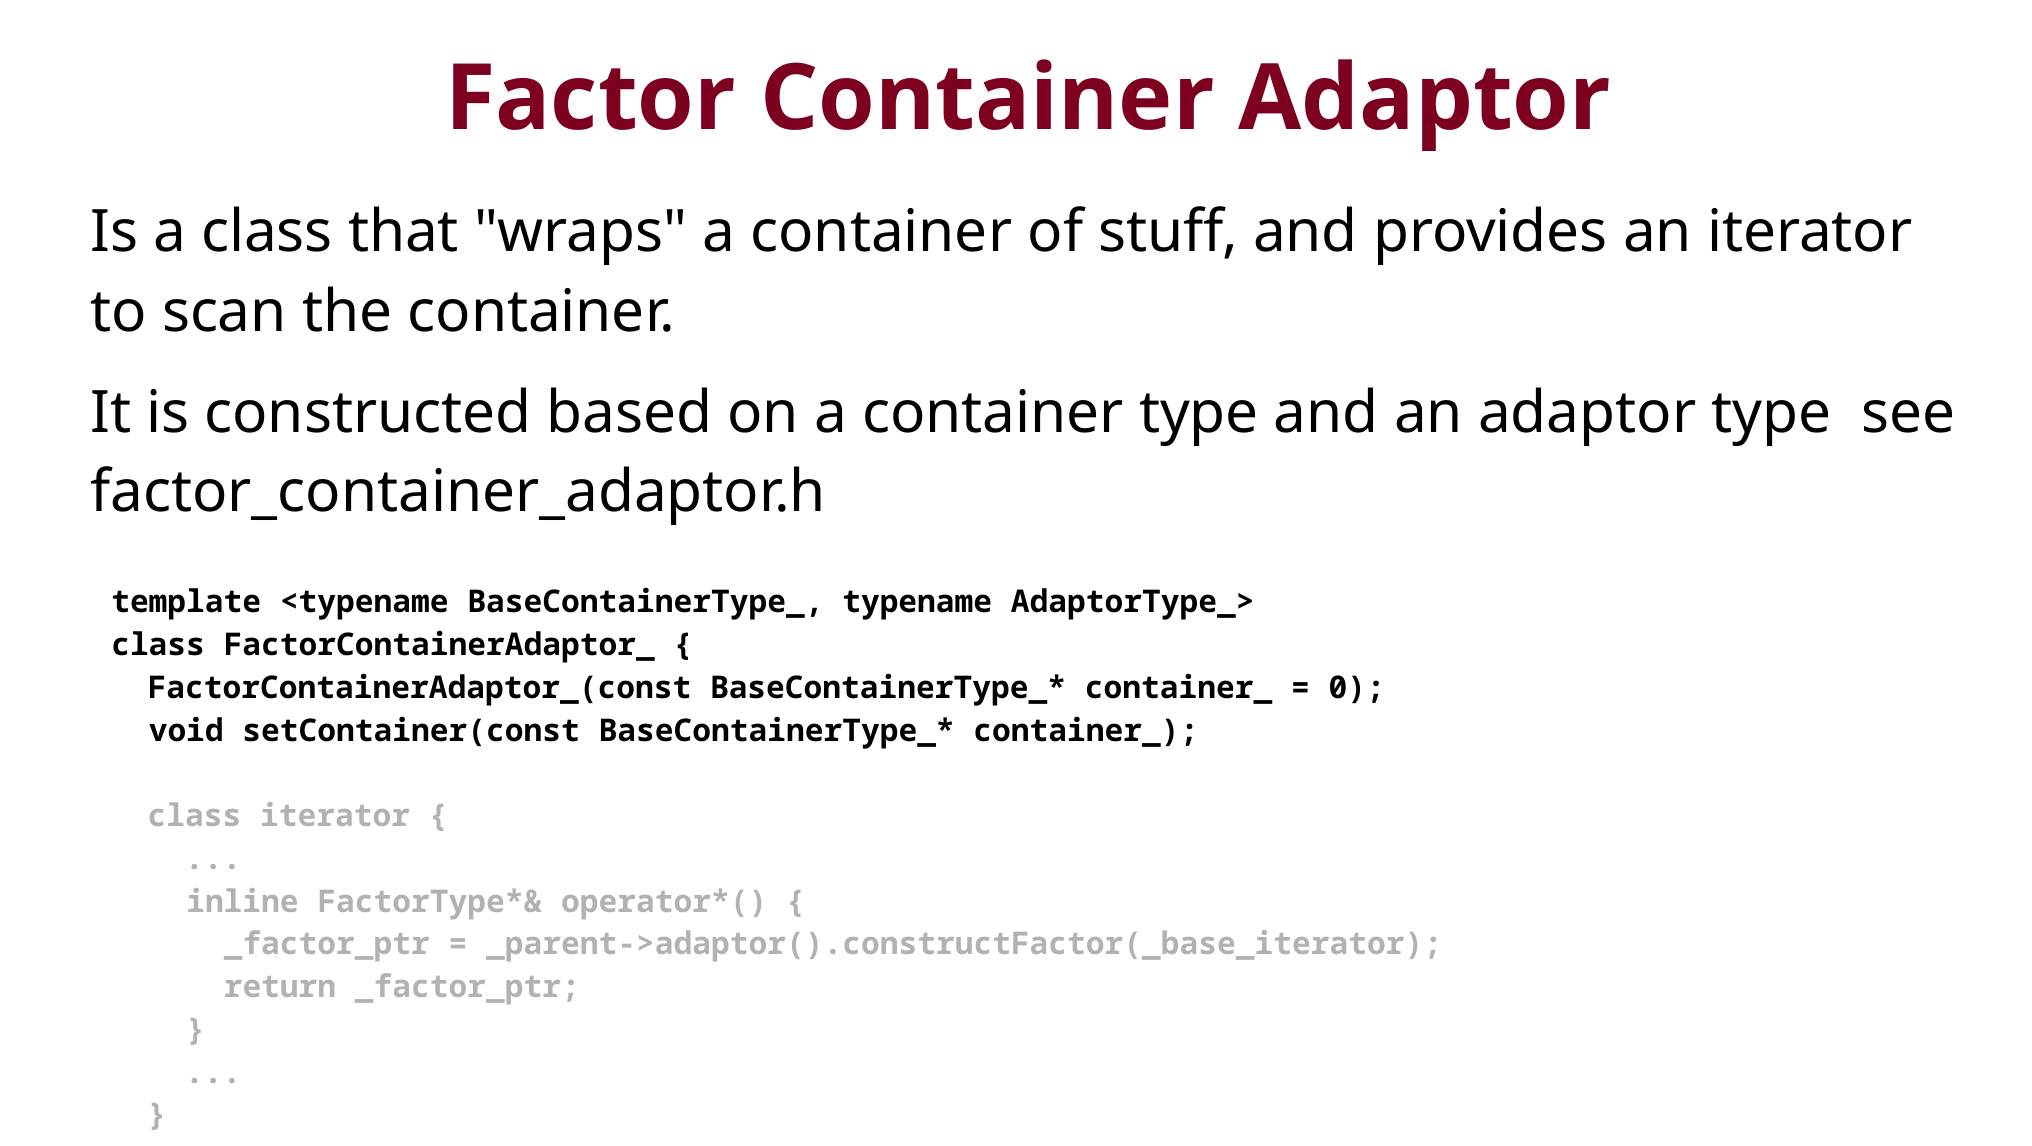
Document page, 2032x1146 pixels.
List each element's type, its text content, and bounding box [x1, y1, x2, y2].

title Factor Container Adaptor [37, 10, 2020, 178]
text_box template <typename BaseContainerType_, typename AdaptorType_> class FactorContainerAdaptor_ { FactorContainerAdaptor_(const BaseContainerType_* container_ = 0); void setContainer(const BaseContainerType_* container_); class iterator { ... inline FactorType*& operator*() { _factor_ptr = _parent->adaptor().constructFactor(_base_iterator); return _factor_ptr; } ... } ... } [59, 571, 2032, 1146]
list Is a class that "wraps" a container of stuff, and provides an iterator to scan the container. It is constructed based on a container type and an adaptor type see factor_container_adaptor.h [59, 188, 1985, 532]
